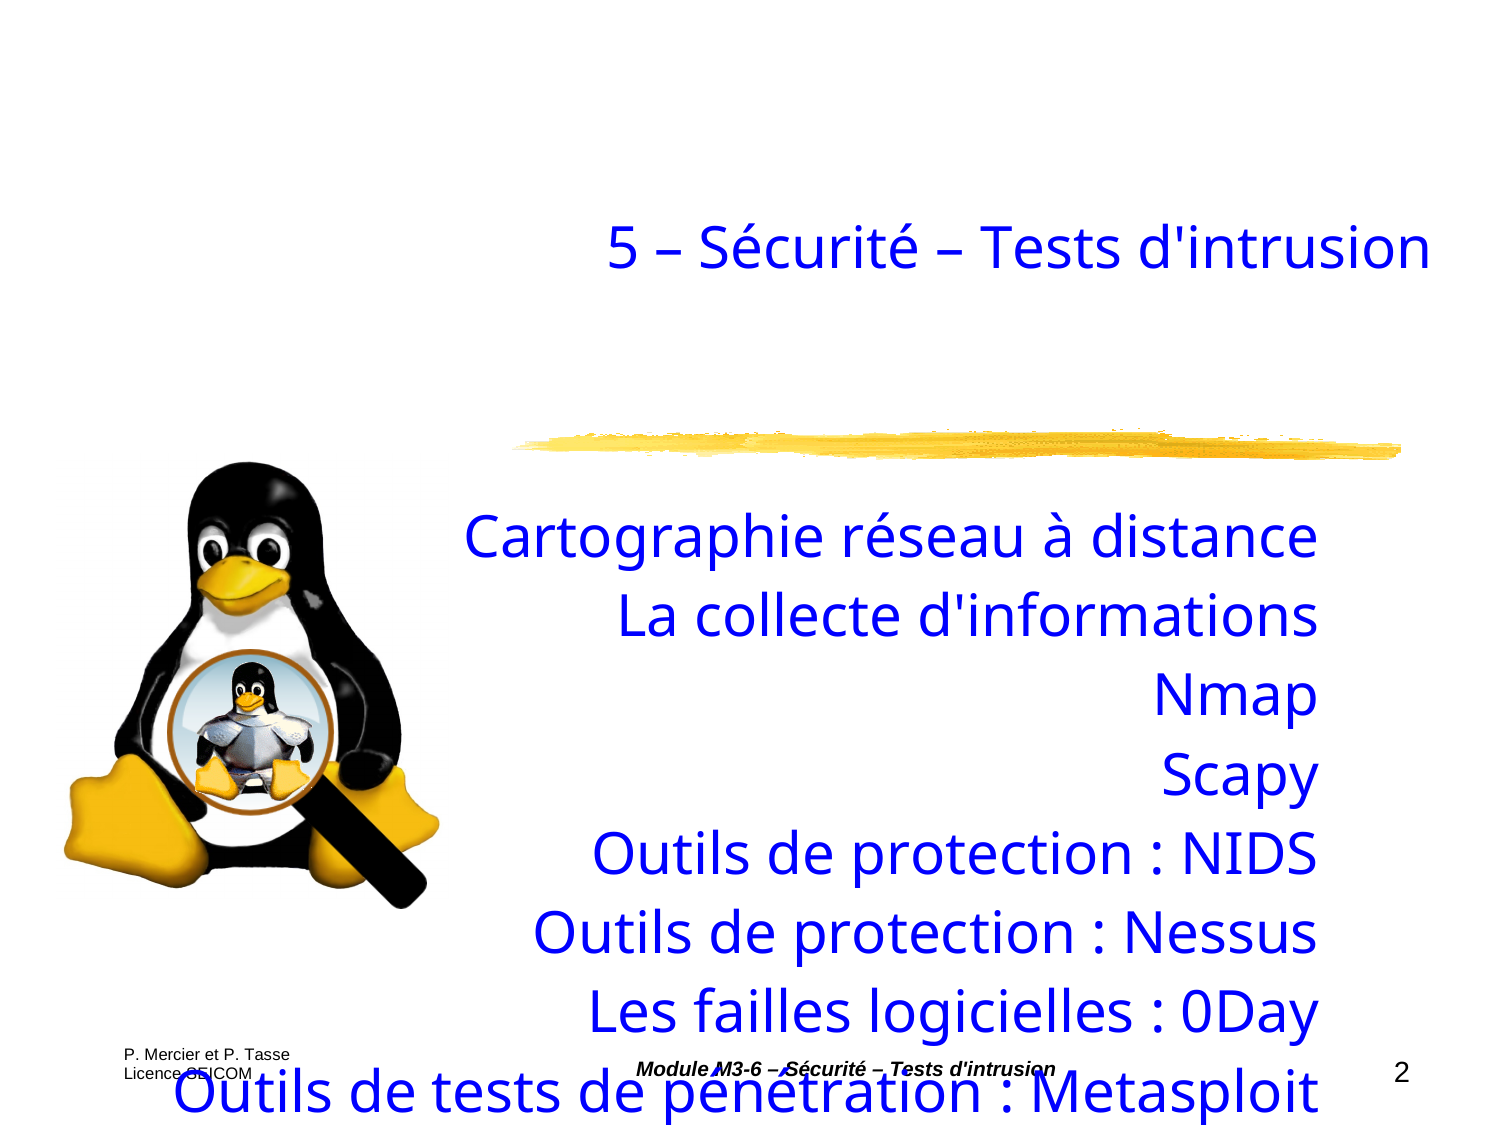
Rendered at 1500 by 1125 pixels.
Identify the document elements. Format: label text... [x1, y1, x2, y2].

text_box Cartographie réseau à distance La collecte d'informations Nmap Scapy Outils de protection : NIDS Outils de protection : Nessus Les failles logicielles : 0Day Outils de tests de pénétration : Metasploit [157, 487, 1417, 1061]
title 5 – Sécurité – Tests d'intrusion [82, 152, 1433, 341]
picture [512, 424, 1401, 467]
picture [56, 453, 449, 909]
